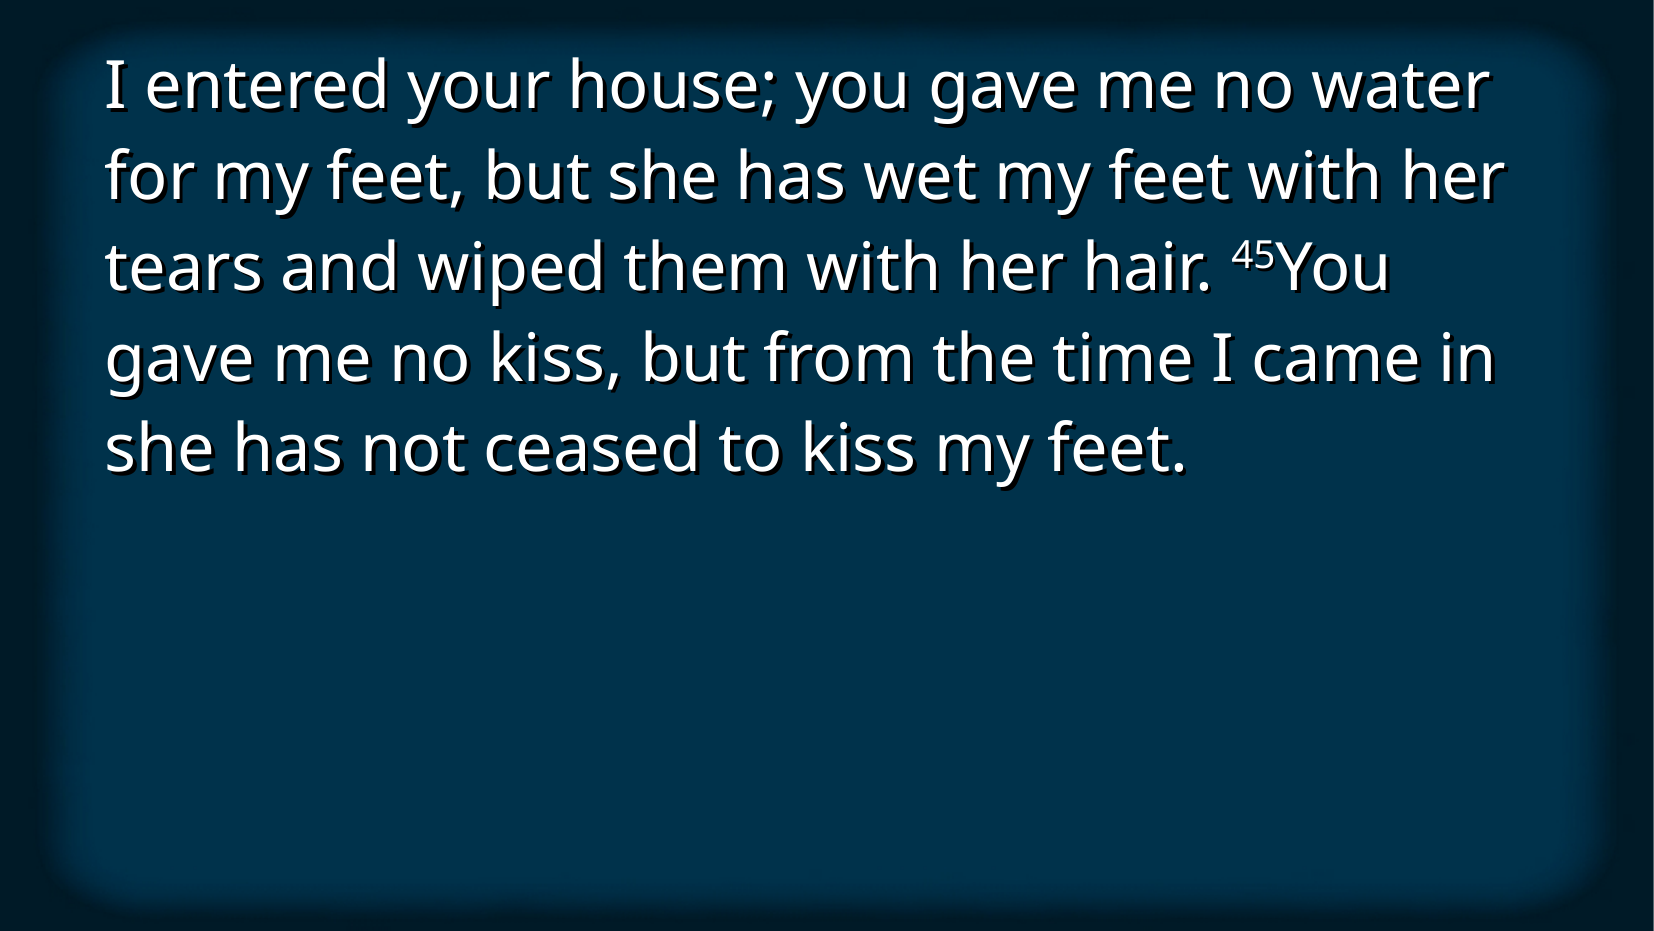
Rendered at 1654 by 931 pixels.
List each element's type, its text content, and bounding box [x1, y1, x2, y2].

text_box I entered your house; you gave me no water for my feet, but she has wet my feet with her tears and wiped them with her hair. 45You gave me no kiss, but from the time I came in she has not ceased to kiss my feet. [90, 30, 1561, 489]
picture [0, 0, 1654, 931]
